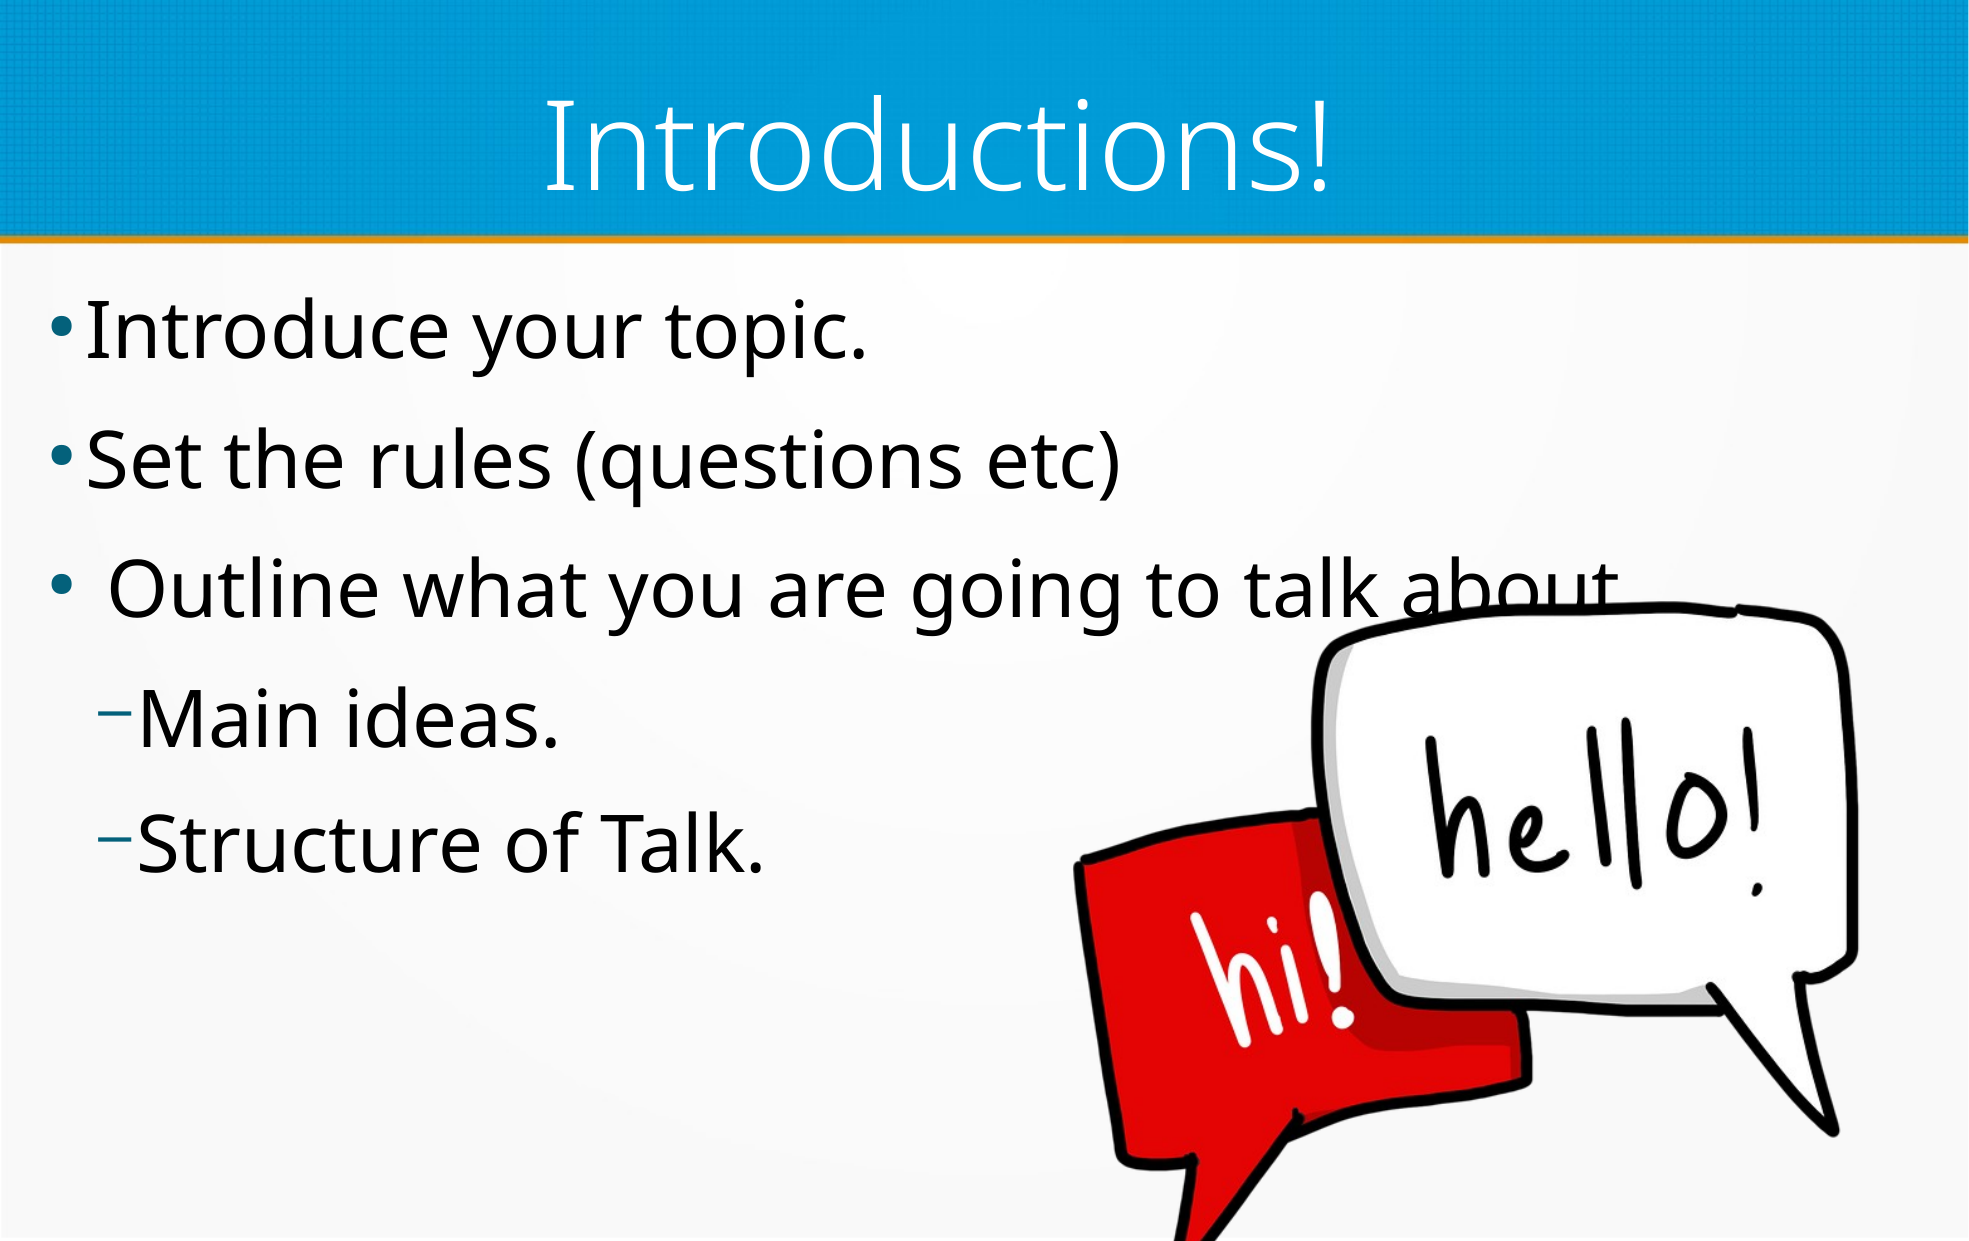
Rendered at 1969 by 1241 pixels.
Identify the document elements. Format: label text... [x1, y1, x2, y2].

title Introductions! [98, 19, 1870, 227]
list Introduce your topic. Set the rules (questions etc) Outline what you are going to talk about. Main ideas. Structure of Talk. [35, 144, 1798, 910]
picture [0, 233, 1969, 1241]
